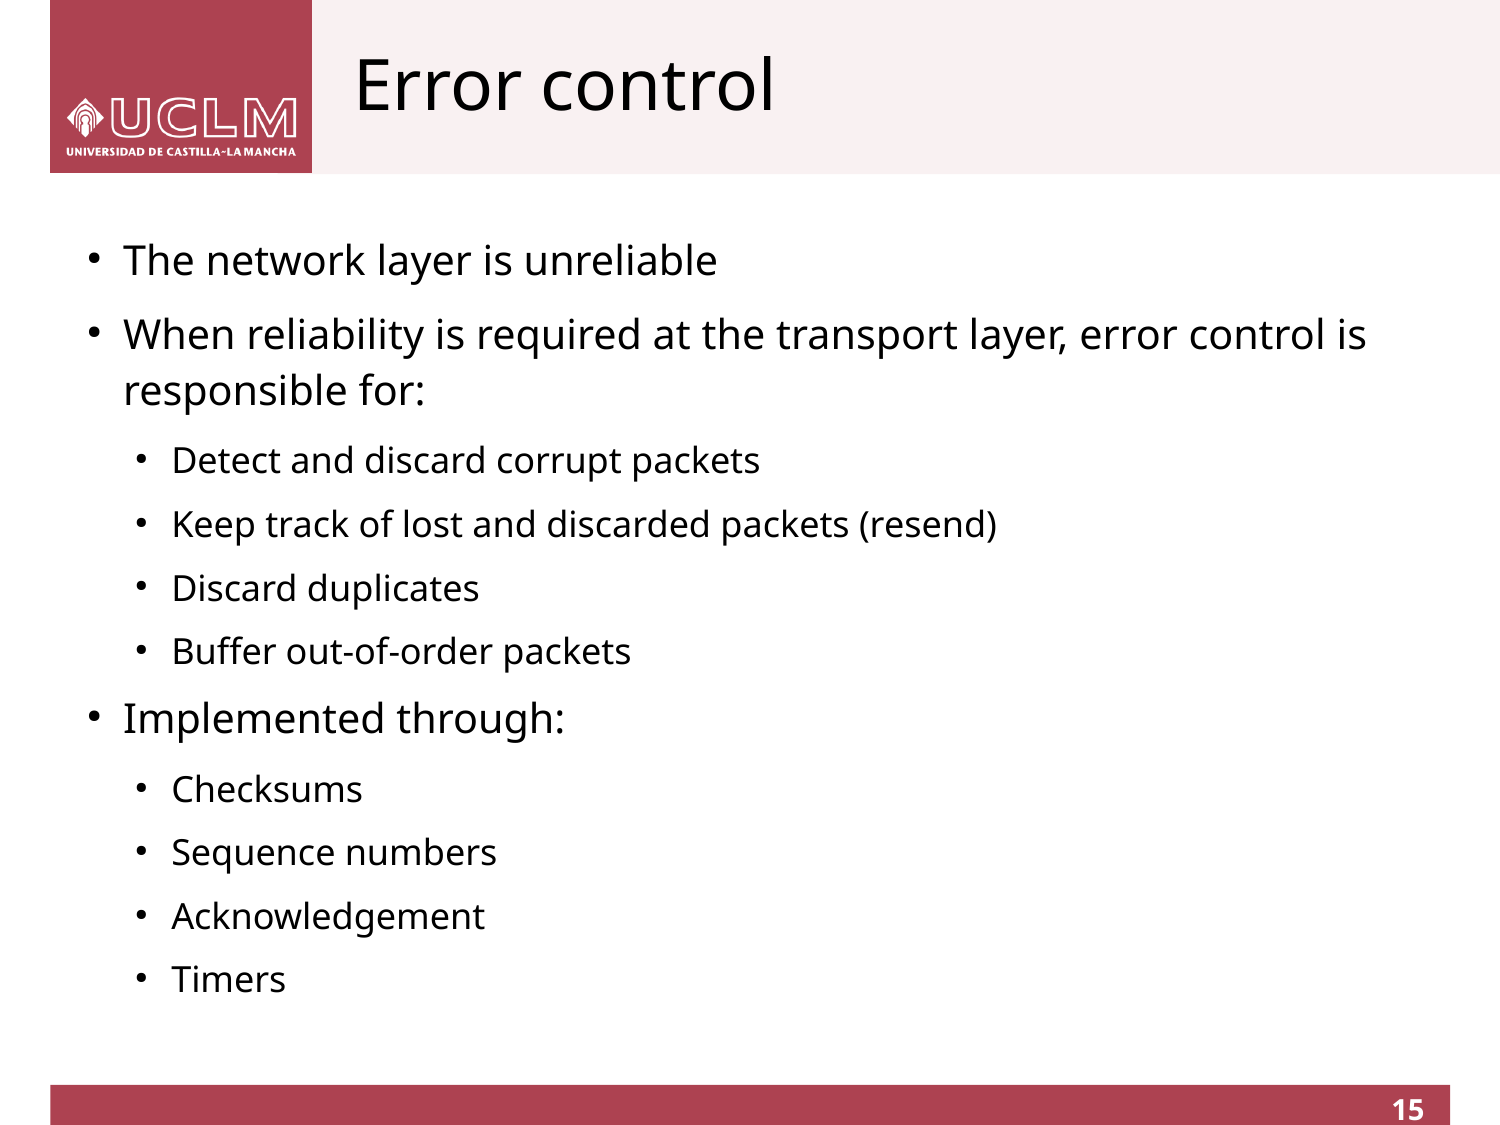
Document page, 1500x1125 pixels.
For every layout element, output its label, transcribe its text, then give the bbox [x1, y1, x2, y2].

title Error control [353, 6, 1425, 168]
list The network layer is unreliable When reliability is required at the transport layer, error control is responsible for: Detect and discard corrupt packets Keep track of lost and discarded packets (resend) Discard duplicates Buffer out-of-order packets Implemented through: Checksums Sequence numbers Acknowledgement Timers [74, 231, 1425, 1004]
picture [50, 0, 312, 173]
